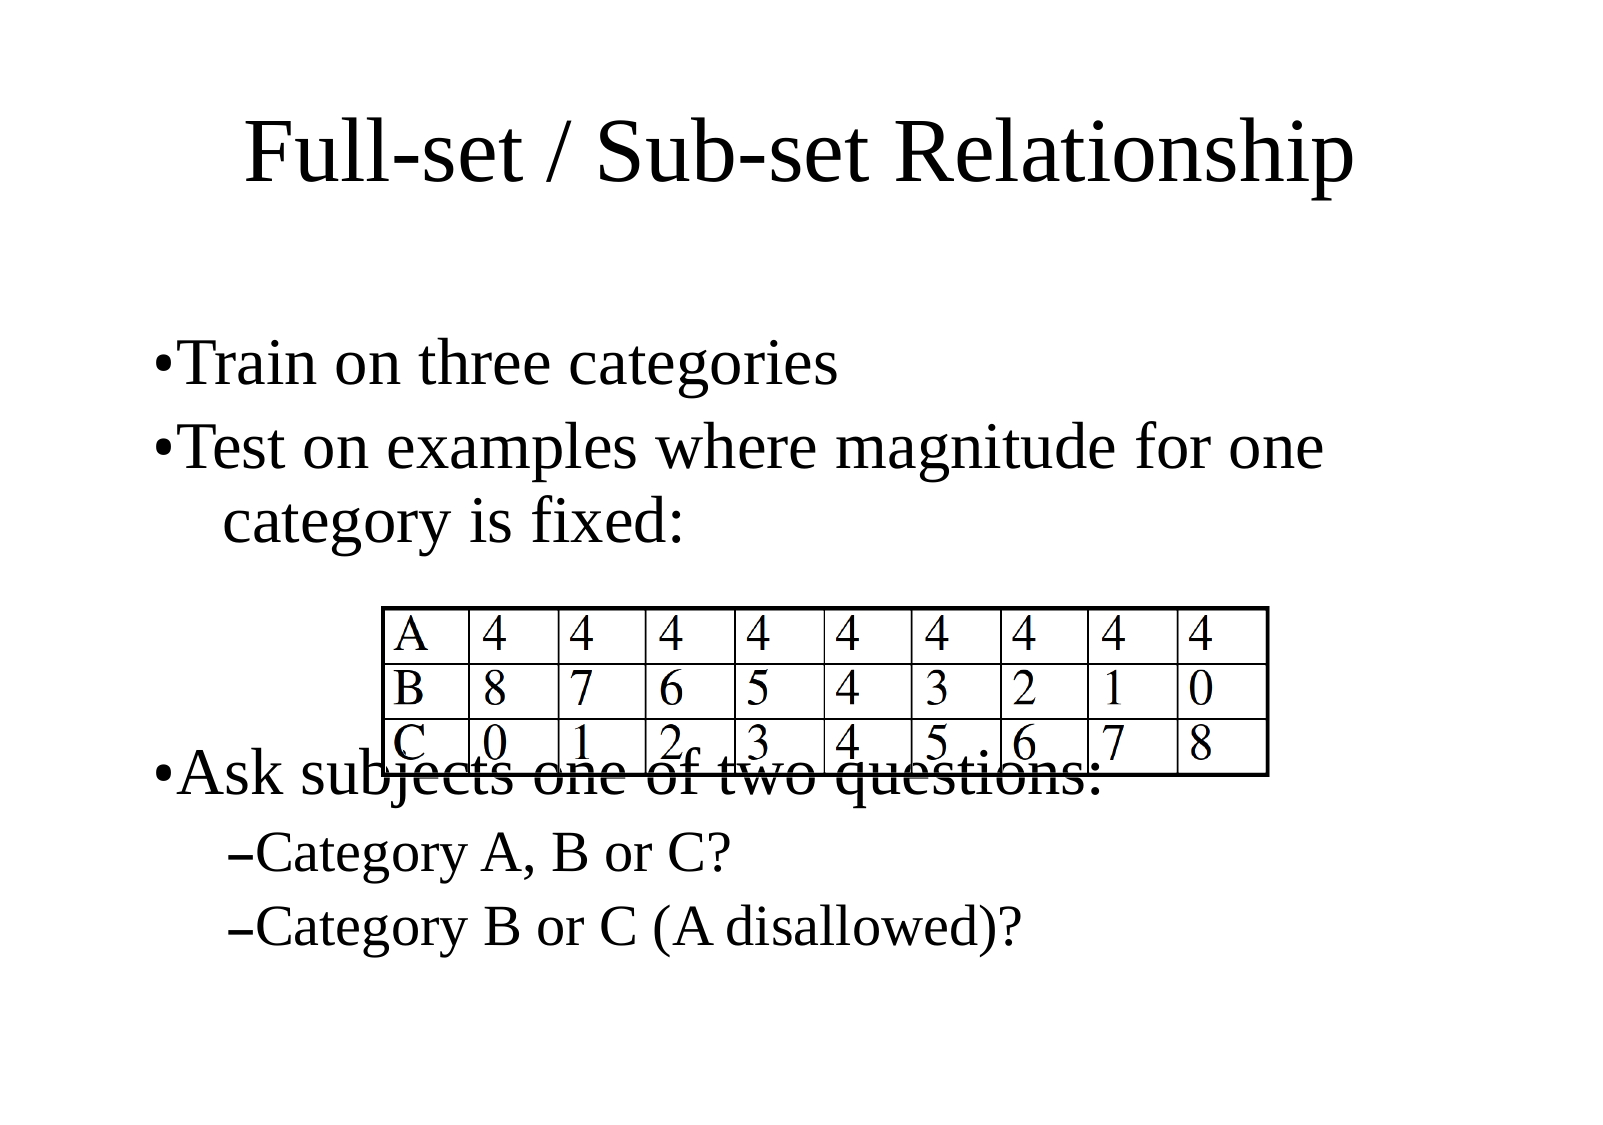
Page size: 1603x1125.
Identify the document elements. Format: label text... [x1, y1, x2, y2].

picture [206, 449, 1444, 988]
text_box Train on three categories Test on examples where magnitude for one category is fixed: Ask subjects one of two questions: Category A, B or C? Category B or C (A disallowed)? [151, 324, 1427, 1038]
text_box Full-set / Sub-set Relationship [163, 99, 1439, 288]
